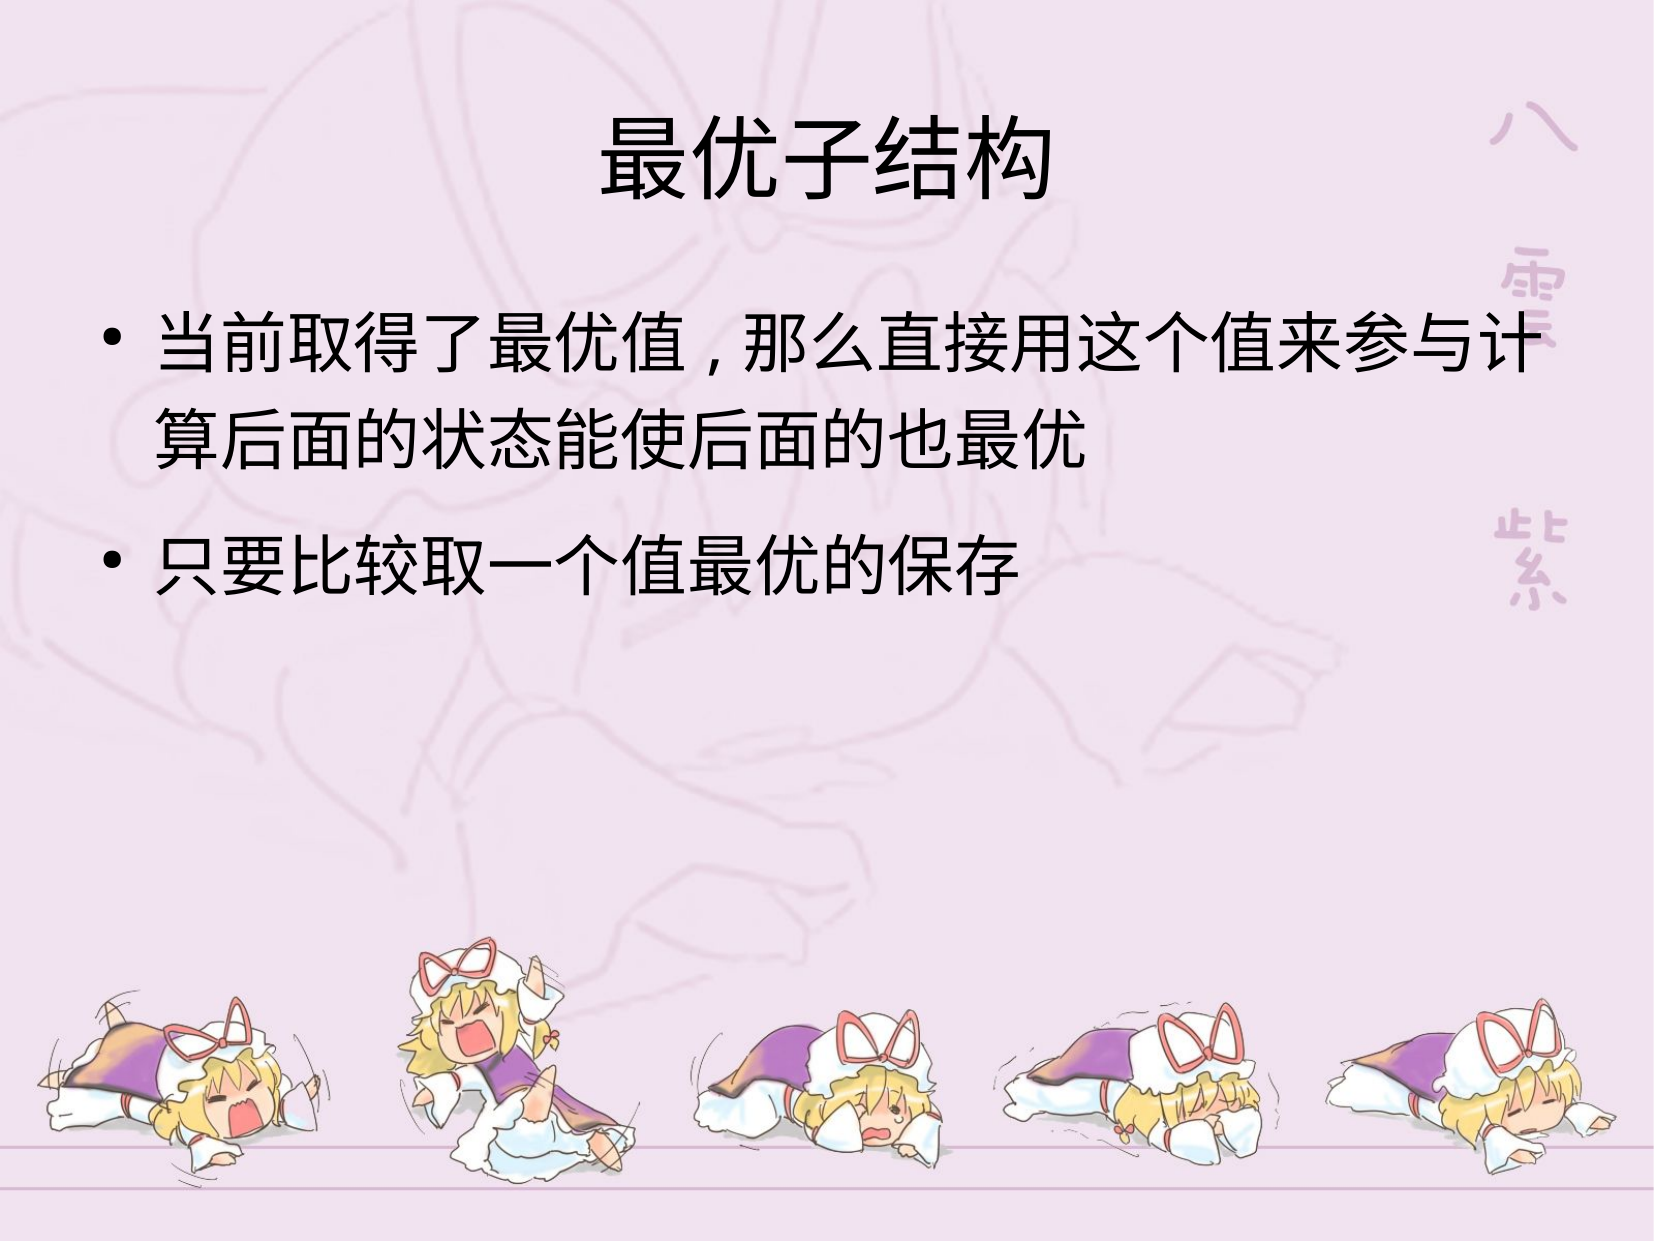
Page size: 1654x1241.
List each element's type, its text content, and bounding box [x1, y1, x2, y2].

title 最优子结构 [82, 49, 1571, 257]
list 当前取得了最优值,那么直接用这个值来参与计算后面的状态能使后面的也最优 只要比较取一个值最优的保存 [82, 290, 1571, 1109]
picture [0, 0, 1654, 1241]
